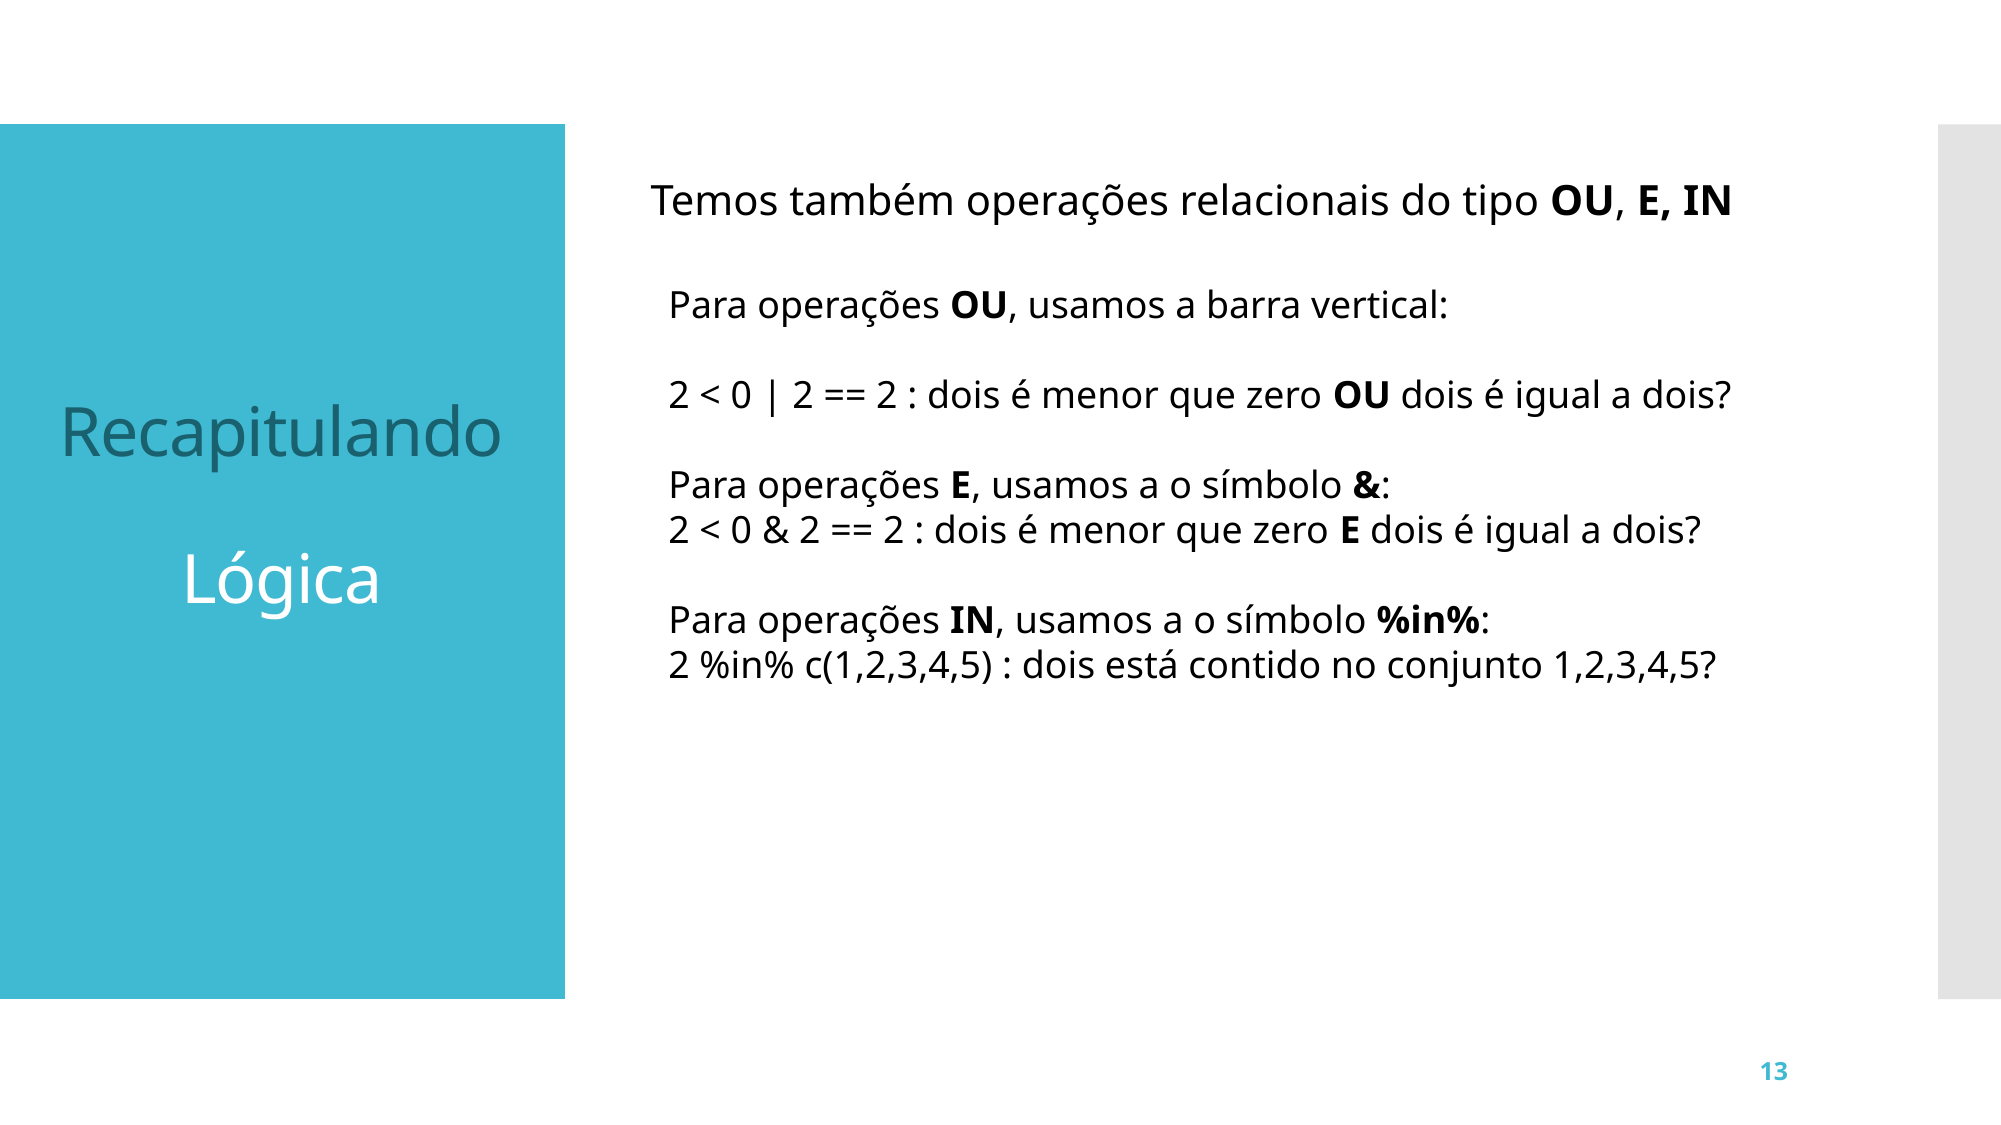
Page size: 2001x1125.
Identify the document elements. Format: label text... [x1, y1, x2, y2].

text_box [1744, 1042, 1996, 1103]
text_box Recapitulando Lógica [0, 389, 564, 627]
text_box Temos também operações relacionais do tipo OU, E, IN [635, 166, 1861, 232]
text_box Para operações OU, usamos a barra vertical: 2 < 0 | 2 == 2 : dois é menor que zero OU dois é igual a dois? Para operações E, usamos a o símbolo &: 2 < 0 & 2 == 2 : dois é menor que zero E dois é igual a dois? Para operações IN, usamos a o símbolo %in%: 2 %in% c(1,2,3,4,5) : dois está contido no conjunto 1,2,3,4,5? [653, 273, 1618, 698]
